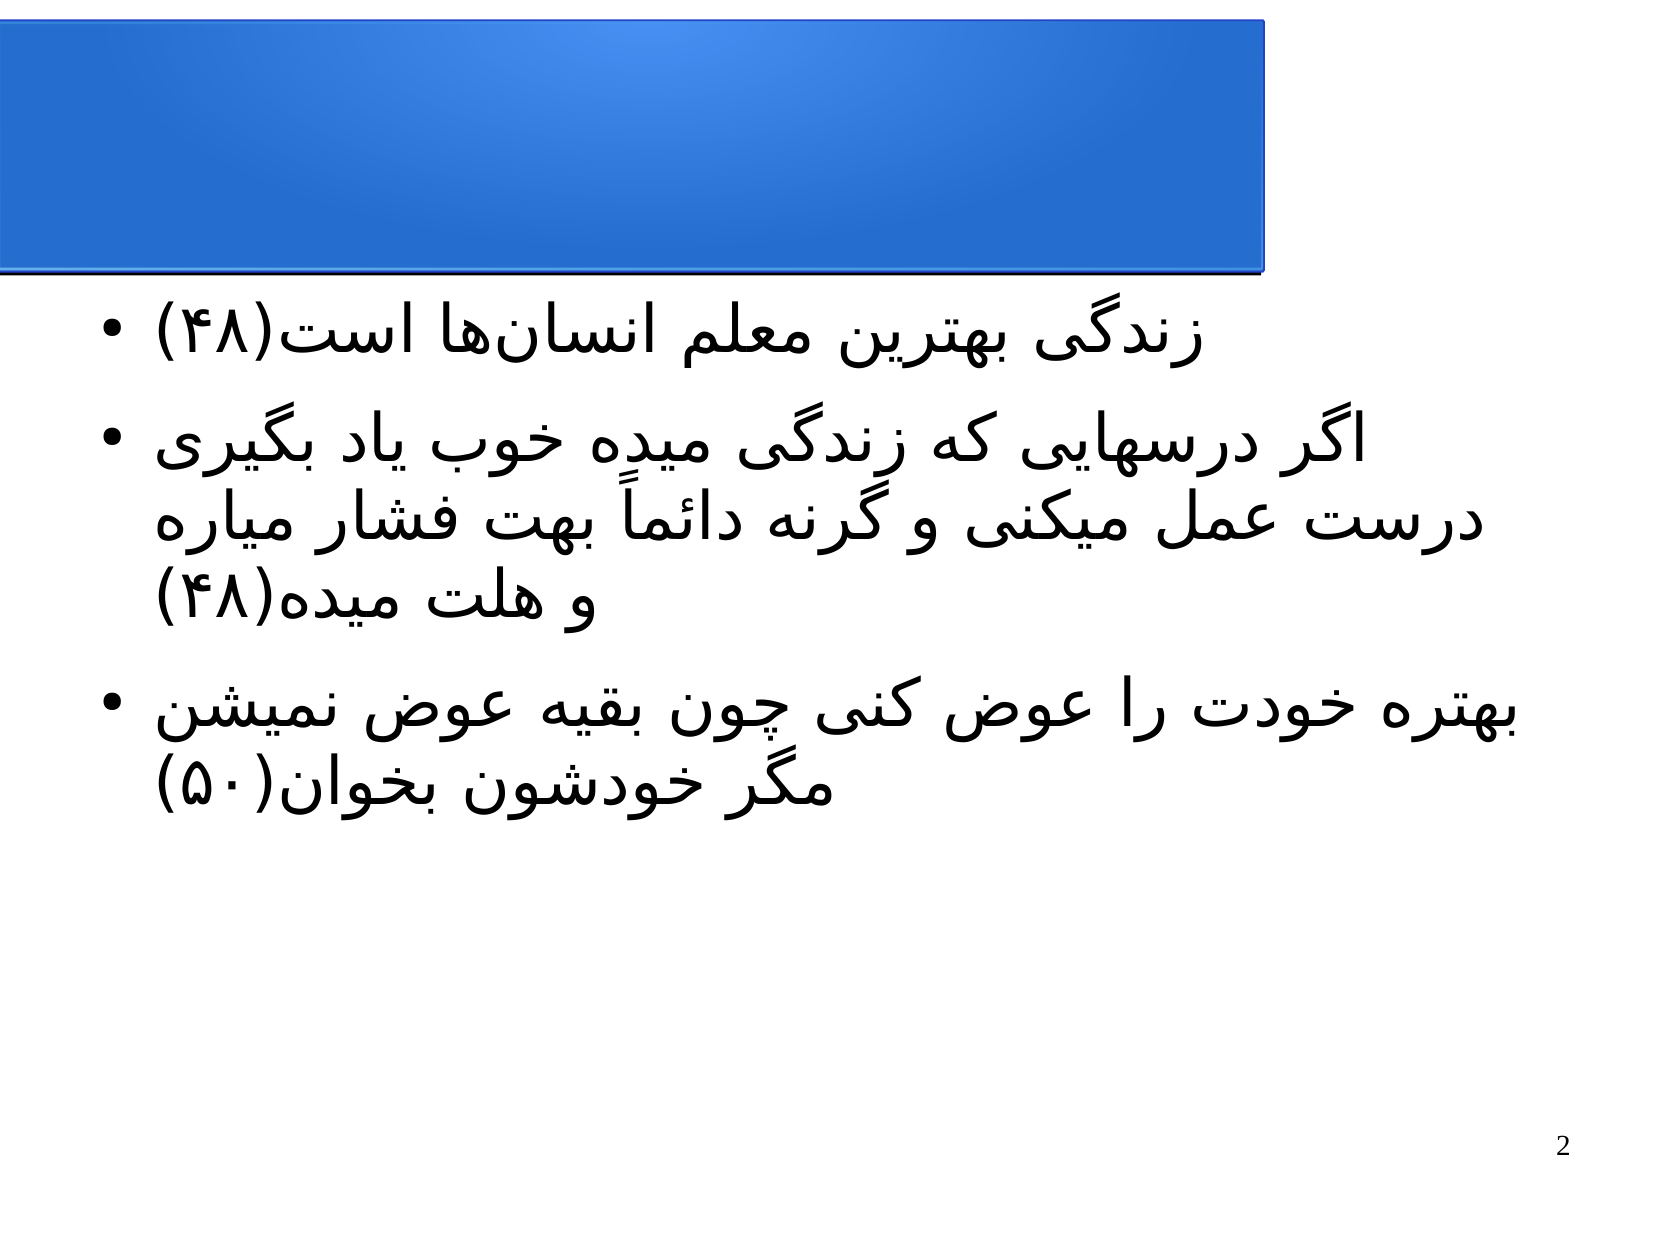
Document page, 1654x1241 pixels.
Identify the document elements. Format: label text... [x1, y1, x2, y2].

list زندگی بهترین معلم انسان‌ها است(۴۸) اگر درسهایی که زندگی میده خوب یاد بگیری درست عمل میکنی و گرنه دائماً بهت فشار میاره و هلت میده(۴۸) بهتره خودت را عوض کنی چون بقیه عوض نمیشن مگر خودشون بخوان(۵۰) [82, 290, 1538, 1010]
